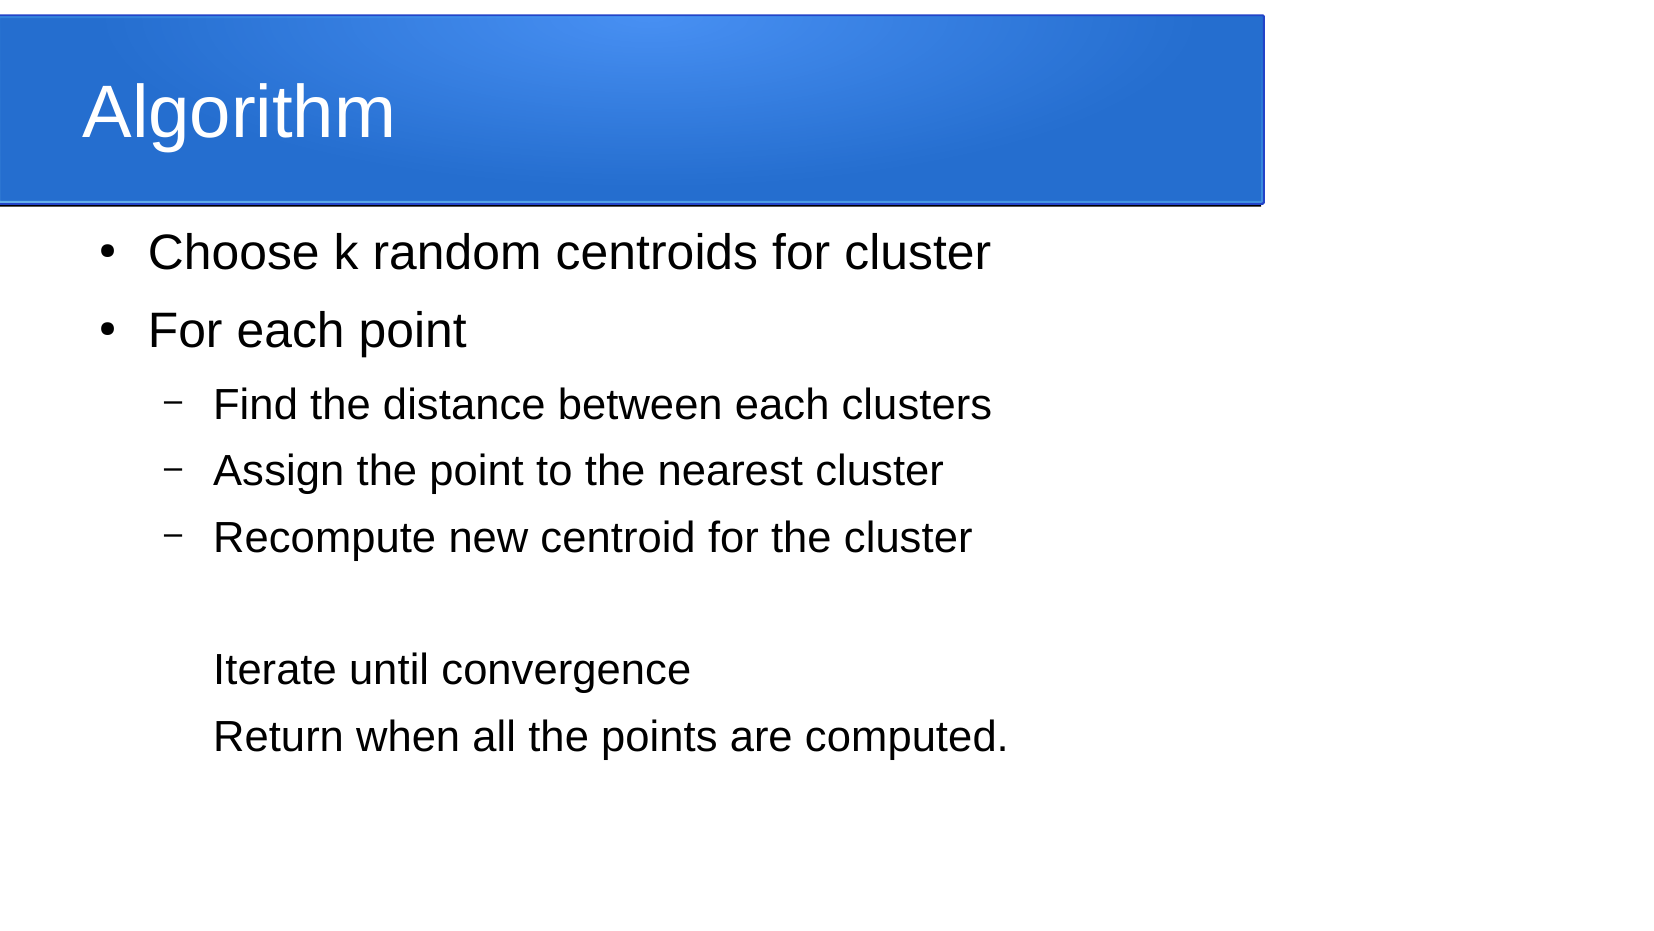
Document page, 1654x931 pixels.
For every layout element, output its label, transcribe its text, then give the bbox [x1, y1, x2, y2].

title Algorithm [82, 35, 1235, 189]
list Choose k random centroids for cluster For each point Find the distance between each clusters Assign the point to the nearest cluster Recompute new centroid for the cluster Iterate until convergence Return when all the points are computed. [82, 224, 1571, 764]
